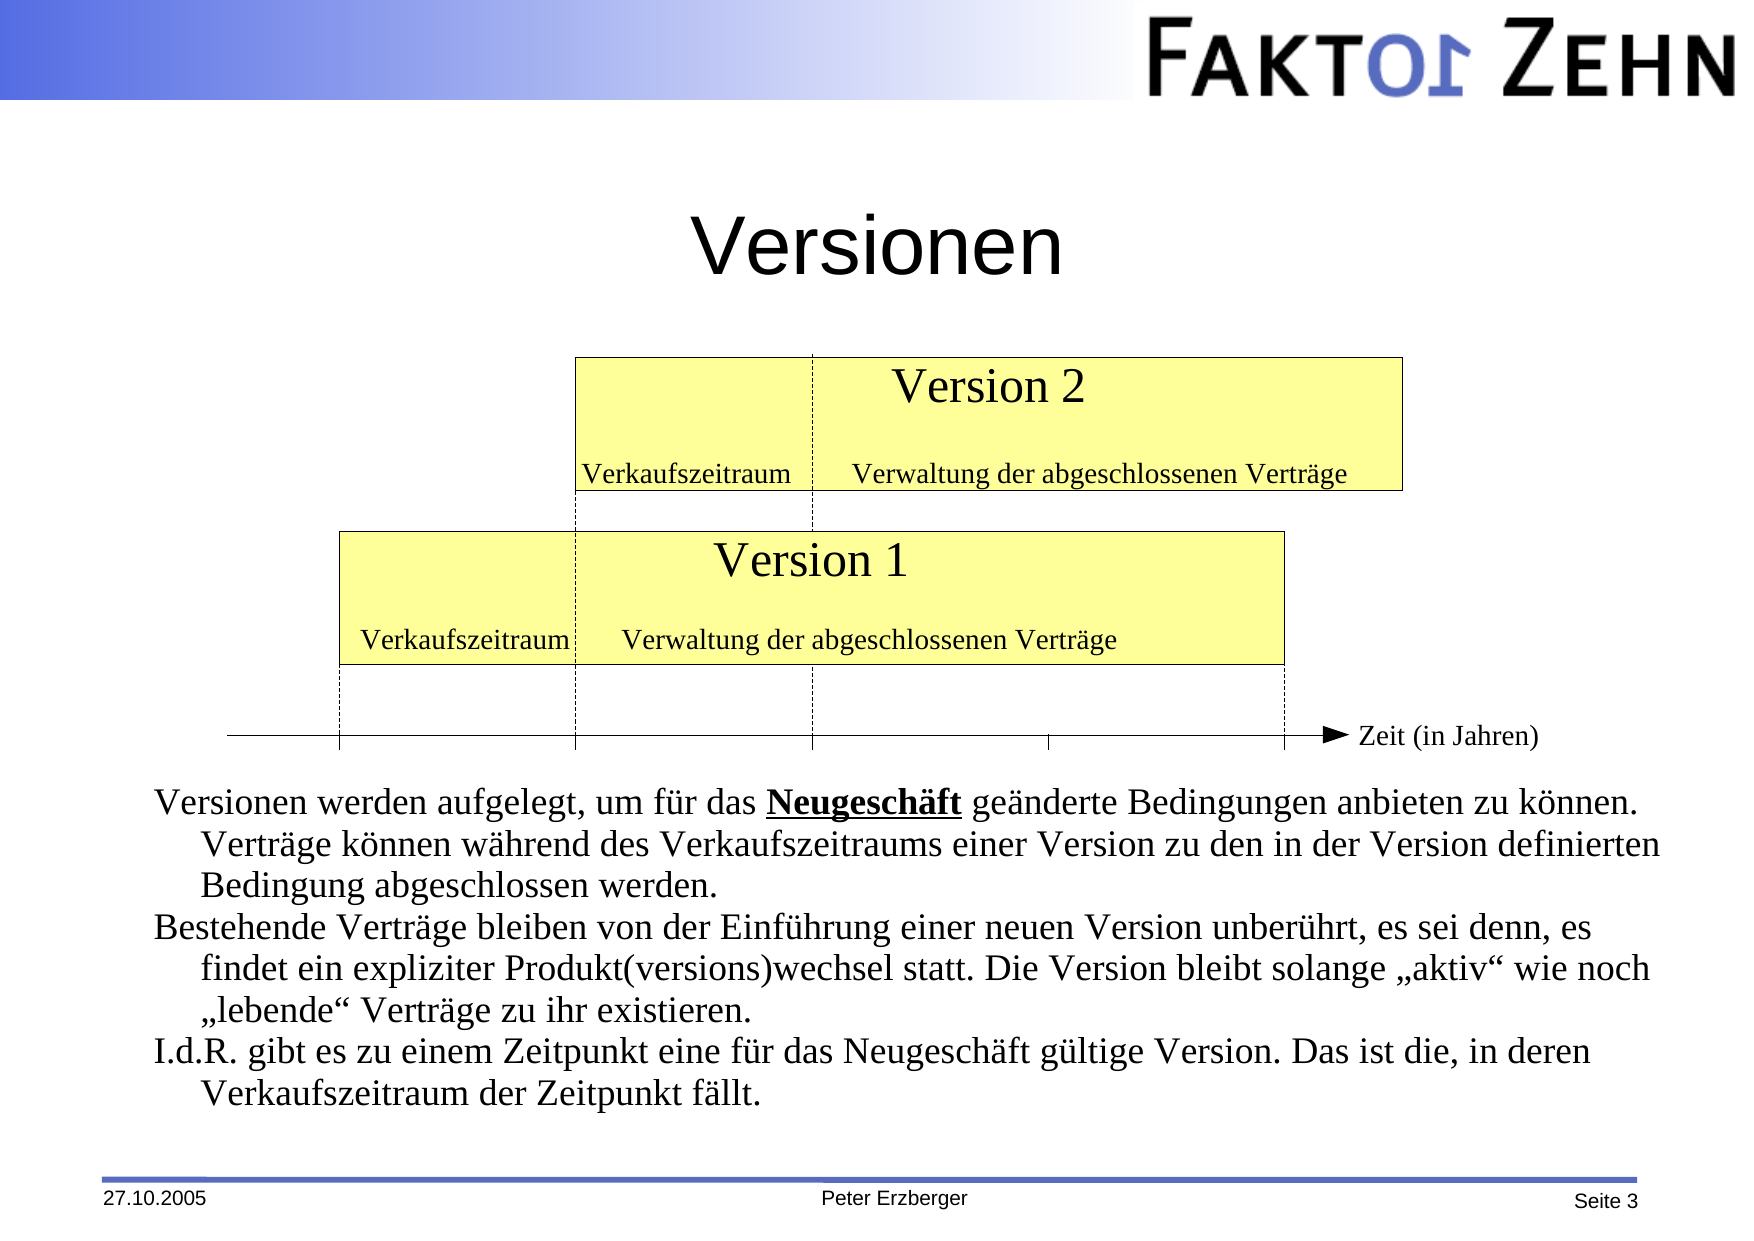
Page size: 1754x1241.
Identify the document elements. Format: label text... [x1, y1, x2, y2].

text_box Verkaufszeitraum [354, 623, 576, 657]
picture [1133, 2, 1749, 105]
text_box Version 1 [339, 531, 1285, 665]
text_box Verkaufszeitraum [575, 457, 798, 491]
text_box Versionen werden aufgelegt, um für das Neugeschäft geänderte Bedingungen anbieten zu können. Verträge können während des Verkaufszeitraums einer Version zu den in der Version definierten Bedingung abgeschlossen werden. Bestehende Verträge bleiben von der Einführung einer neuen Version unberührt, es sei denn, es findet ein expliziter Produkt(versions)wechsel statt. Die Version bleibt solange „aktiv“ wie noch „lebende“ Verträge zu ihr existieren. I.d.R. gibt es zu einem Zeitpunkt eine für das Neugeschäft gültige Version. Das ist die, in deren Verkaufszeitraum der Zeitpunkt fällt. [59, 781, 1669, 1167]
text_box Verwaltung der abgeschlossenen Verträge [812, 457, 1388, 491]
title Versionen [179, 142, 1576, 349]
text_box Verwaltung der abgeschlossenen Verträge [581, 623, 1158, 657]
text_box Version 2 [575, 357, 1403, 491]
text_box Zeit (in Jahren) [1358, 719, 1565, 753]
